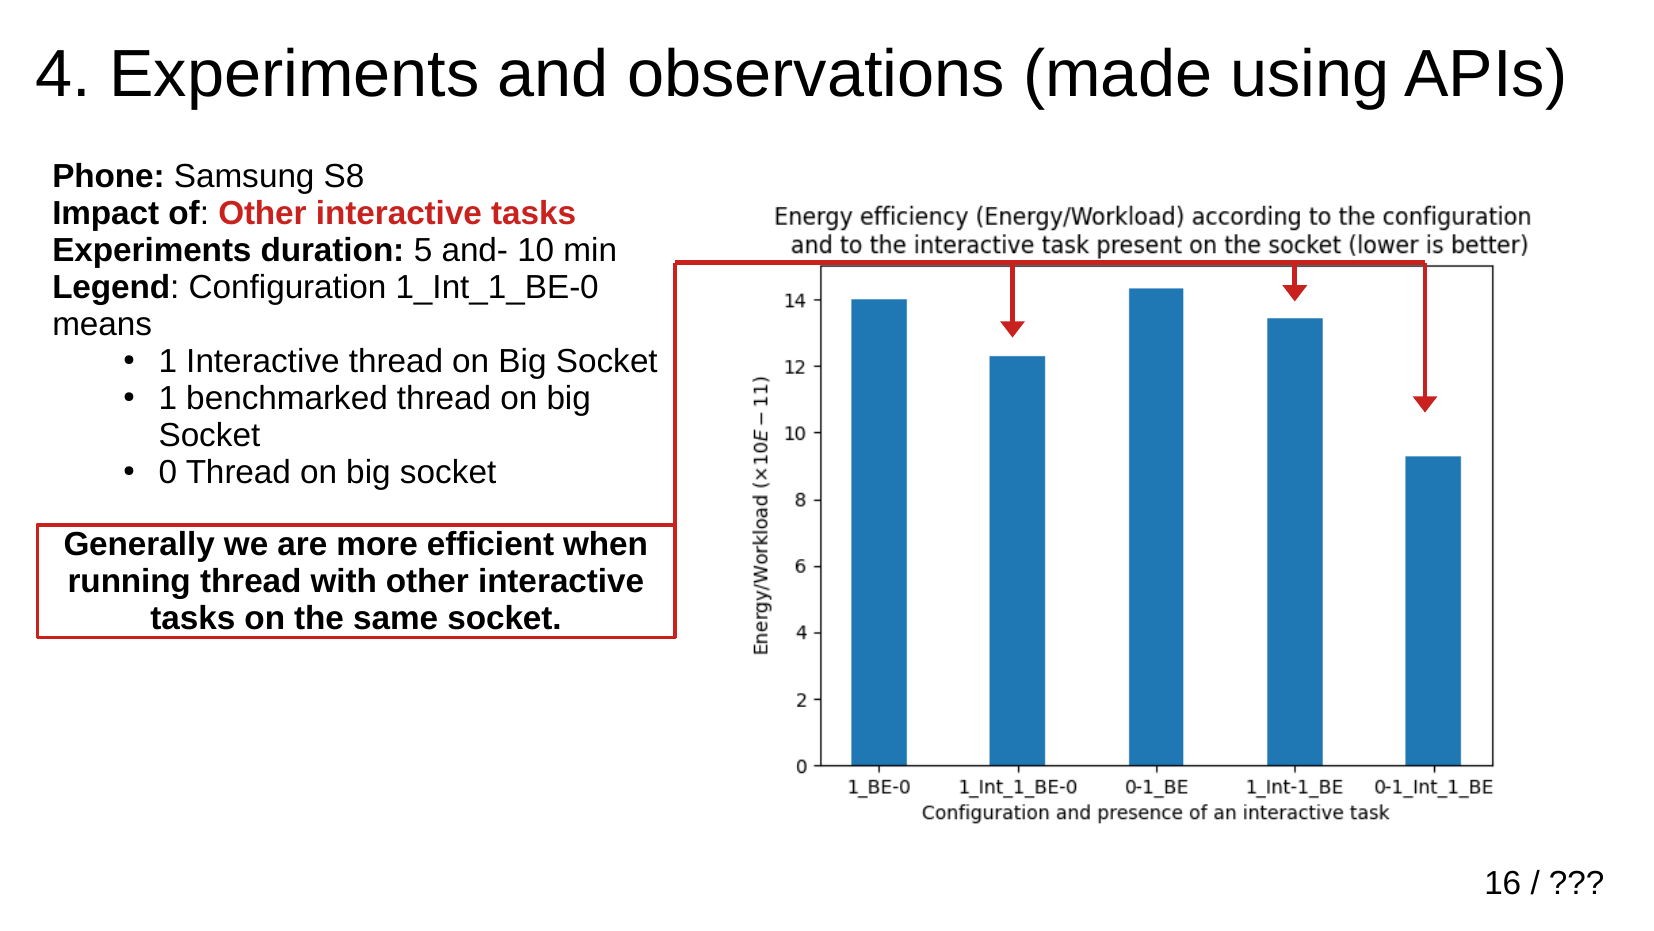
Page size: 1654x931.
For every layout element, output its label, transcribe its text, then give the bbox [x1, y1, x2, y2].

picture [712, 187, 1579, 838]
text_box Generally we are more efficient when running thread with other interactive tasks on the same socket. [37, 524, 675, 638]
text_box 16 / ??? [1469, 856, 1654, 927]
text_box Phone: Samsung S8 Impact of: Other interactive tasks Experiments duration: 5 and- 10 min Legend: Configuration 1_Int_1_BE-0 means 1 Interactive thread on Big Socket 1 benchmarked thread on big Socket 0 Thread on big socket [37, 150, 676, 524]
title 4. Experiments and observations (made using APIs) [35, 0, 1629, 148]
